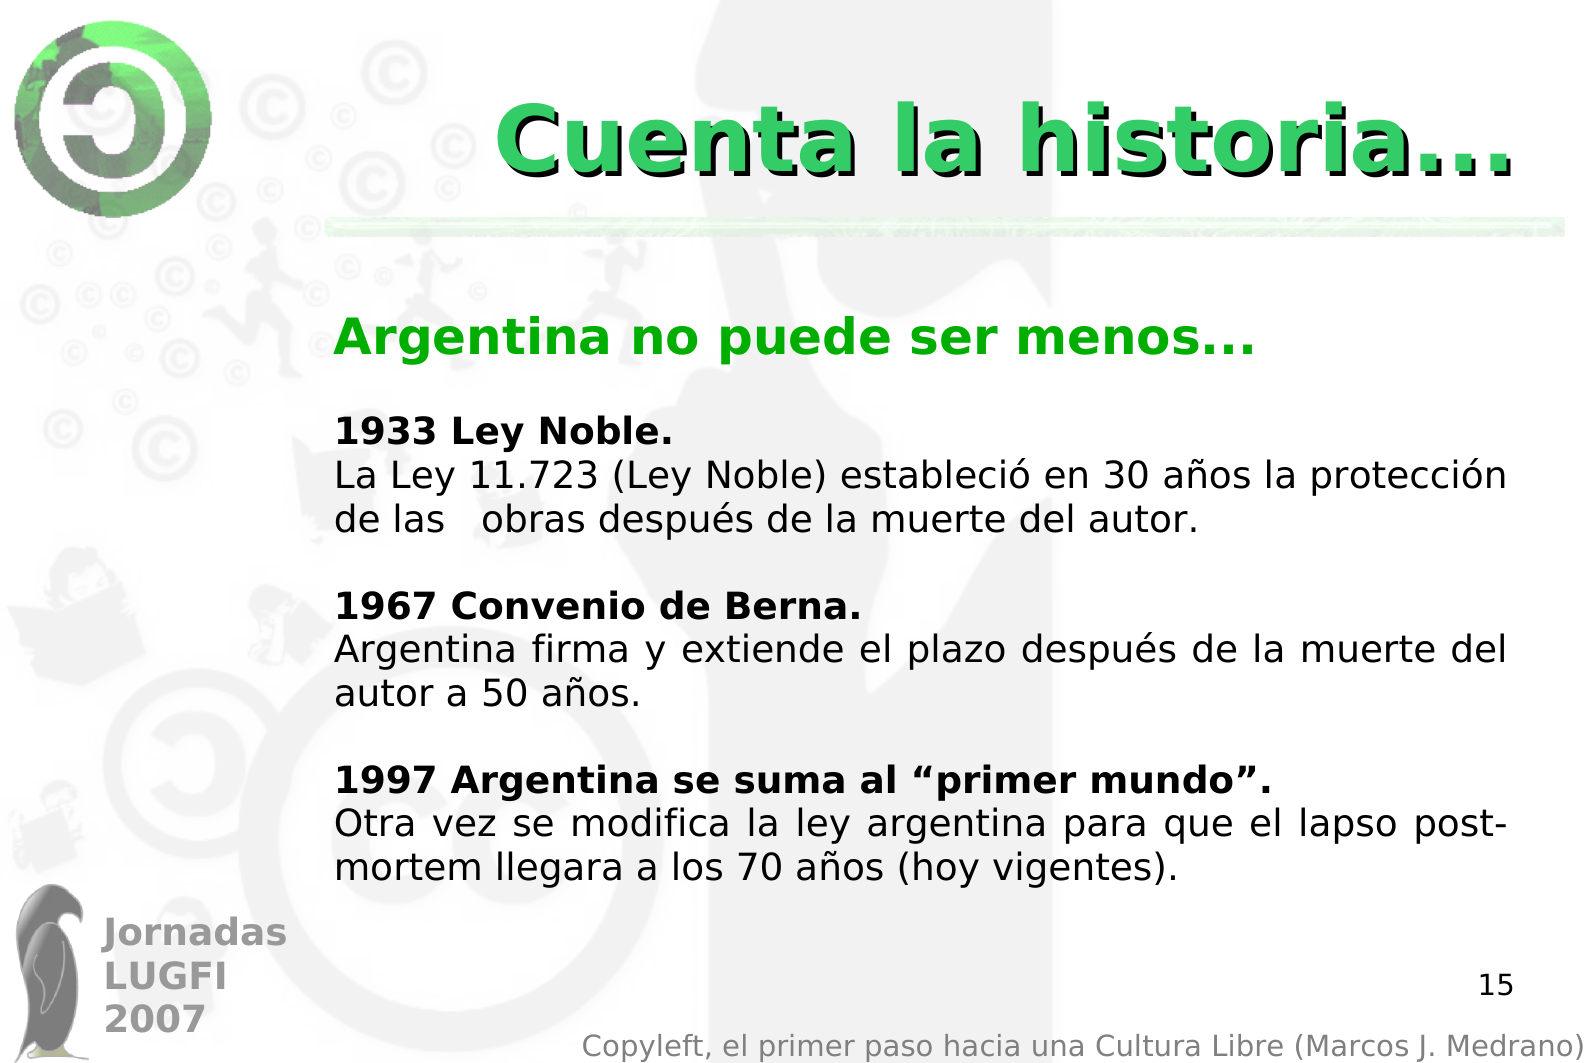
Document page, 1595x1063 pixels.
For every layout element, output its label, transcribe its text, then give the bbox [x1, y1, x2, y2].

text_box Cuenta la historia... [478, 79, 1589, 201]
text_box Argentina no puede ser menos... 1933 Ley Noble. La Ley 11.723 (Ley Noble) estableció en 30 años la protección de las obras después de la muerte del autor. 1967 Convenio de Berna. Argentina firma y extiende el plazo después de la muerte del autor a 50 años. 1997 Argentina se suma al “primer mundo”. Otra vez se modifica la ley argentina para que el lapso post-mortem llegara a los 70 años (hoy vigentes). [318, 301, 1524, 928]
